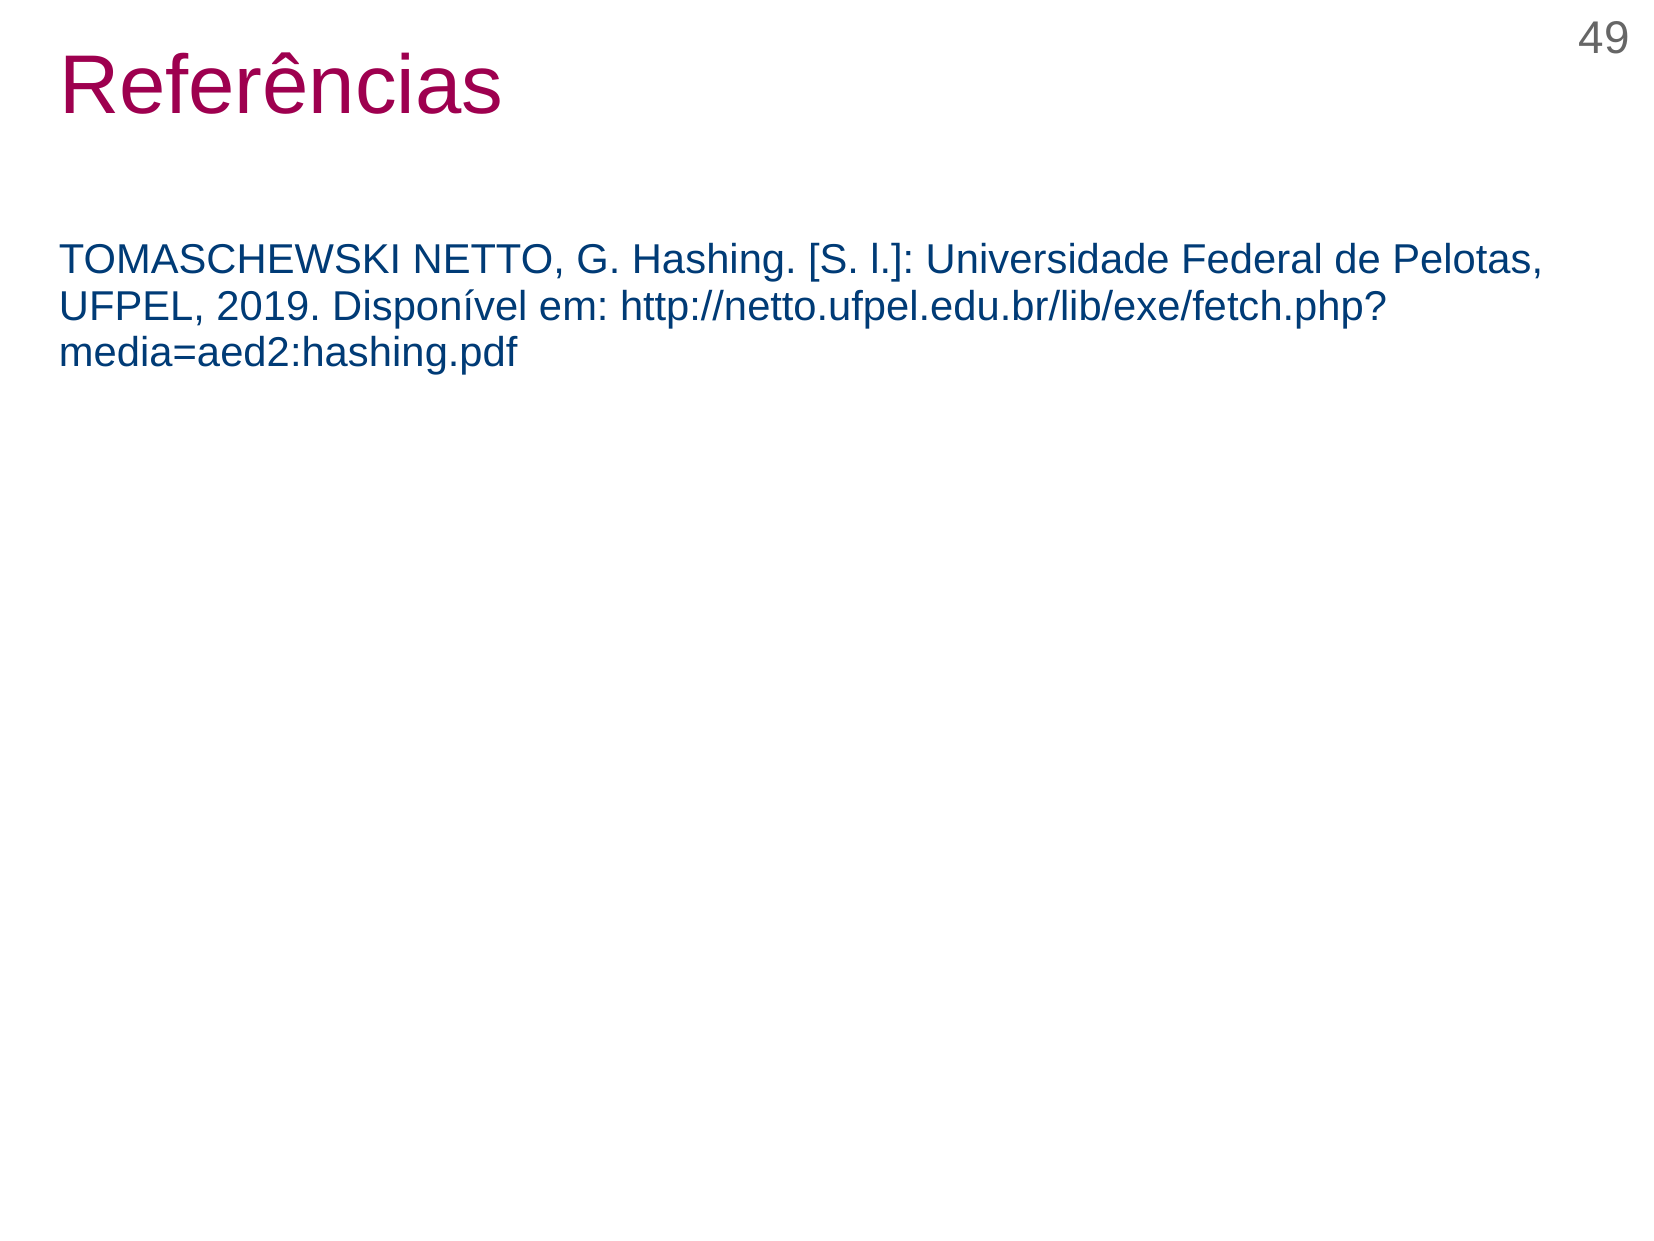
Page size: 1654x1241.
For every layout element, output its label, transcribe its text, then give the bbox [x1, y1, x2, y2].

list TOMASCHEWSKI NETTO, G. Hashing. [S. l.]: Universidade Federal de Pelotas, UFPEL, 2019. Disponível em: http://netto.ufpel.edu.br/lib/exe/fetch.php?media=aed2:hashing.pdf [59, 236, 1595, 1211]
title Referências [59, 29, 1595, 148]
